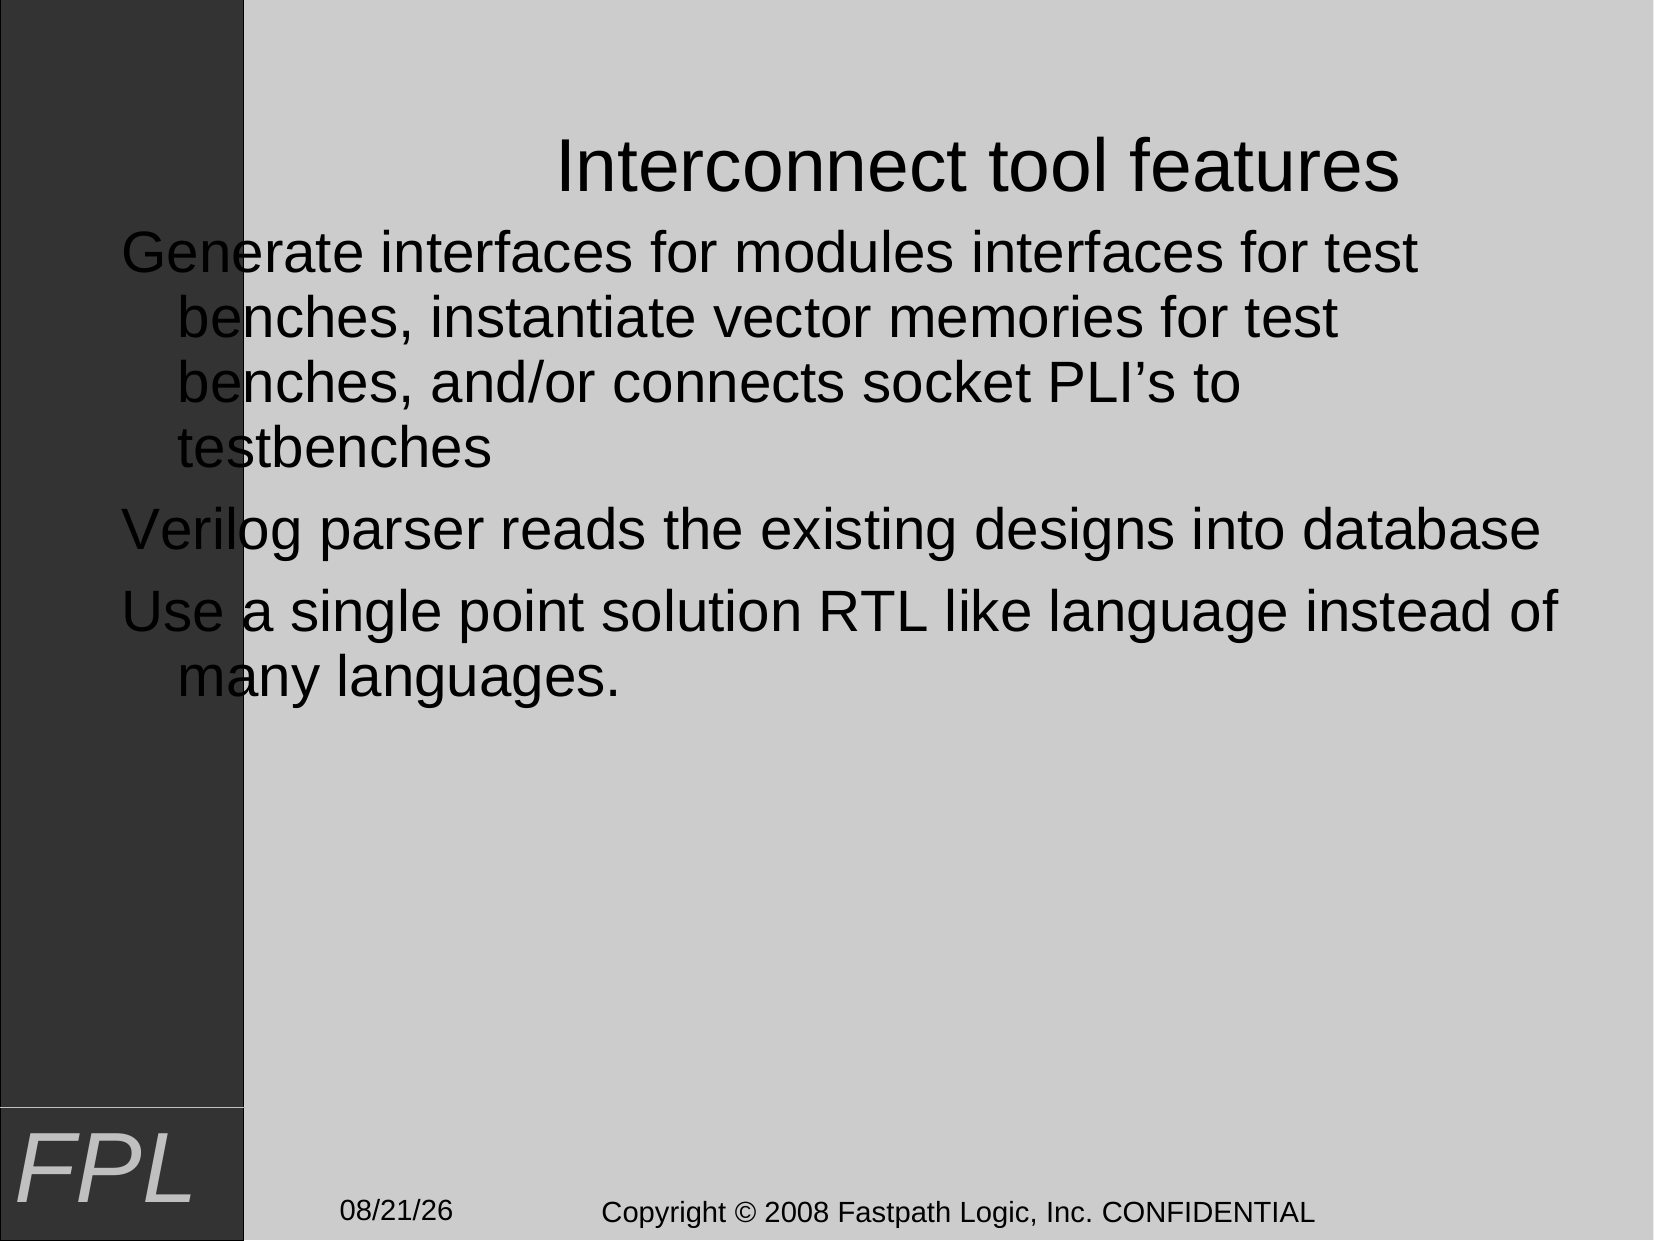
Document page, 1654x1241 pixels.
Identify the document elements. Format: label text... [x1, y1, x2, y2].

list Generate interfaces for modules interfaces for test benches, instantiate vector memories for test benches, and/or connects socket PLI’s to testbenches Verilog parser reads the existing designs into database Use a single point solution RTL like language instead of many languages. [121, 220, 1561, 1133]
title Interconnect tool features [427, 57, 1530, 220]
